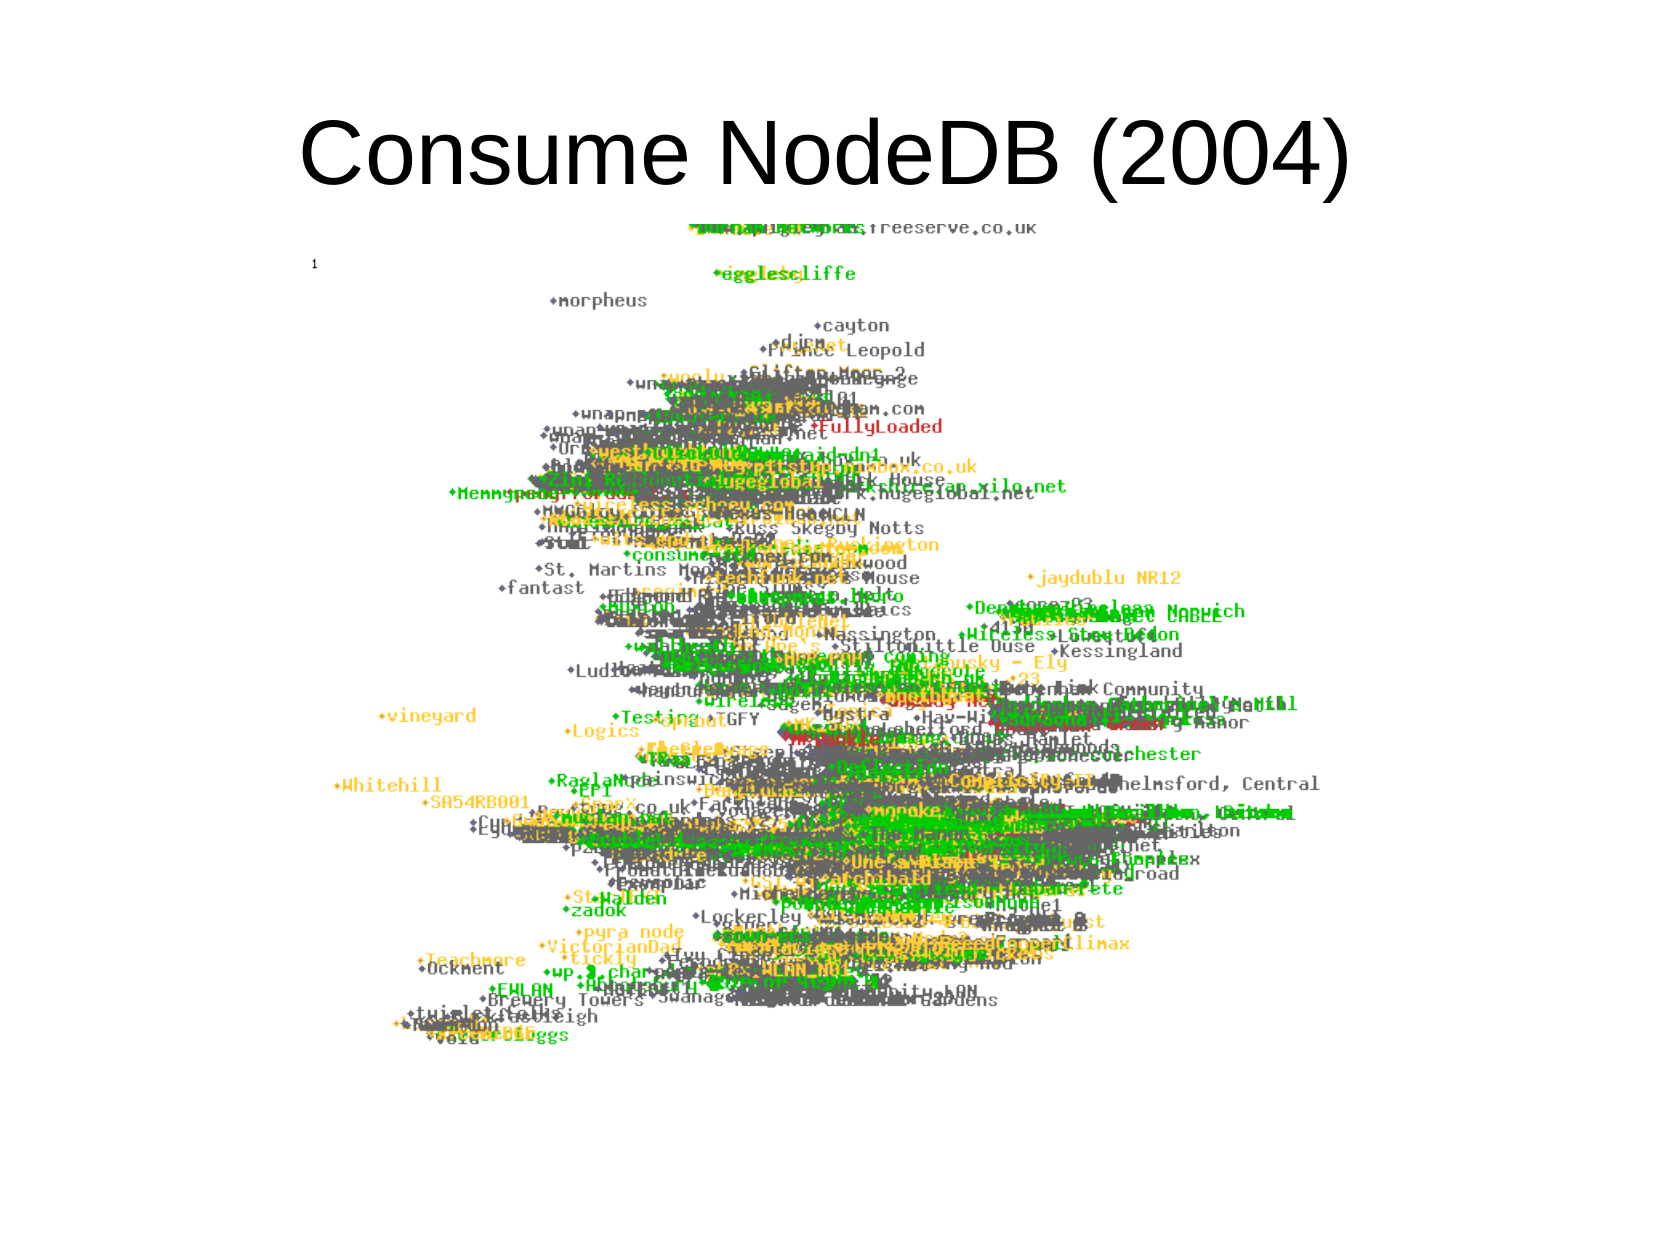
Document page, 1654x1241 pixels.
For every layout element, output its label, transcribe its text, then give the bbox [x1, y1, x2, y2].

title Consume NodeDB (2004) [82, 49, 1571, 257]
picture [271, 224, 1501, 1241]
